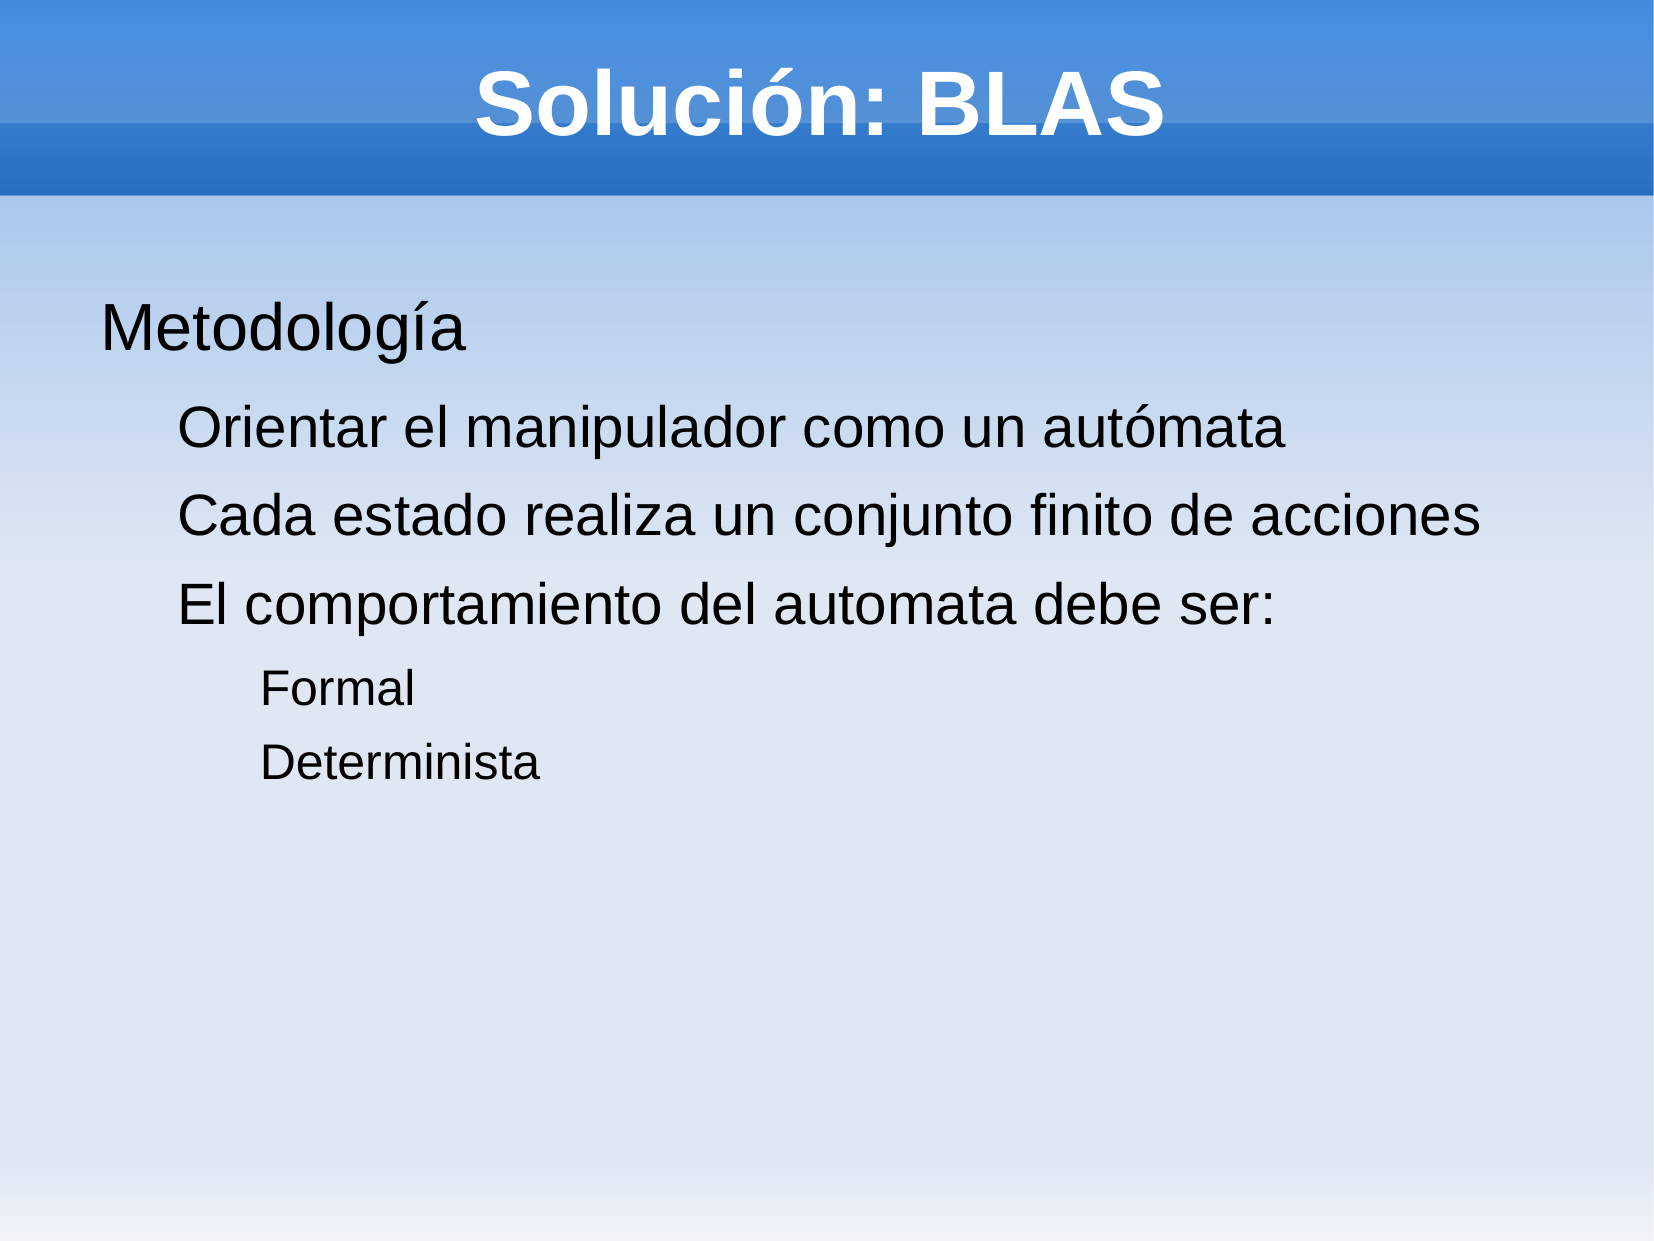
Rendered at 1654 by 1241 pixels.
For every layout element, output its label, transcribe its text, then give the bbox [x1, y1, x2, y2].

list Metodología Orientar el manipulador como un autómata Cada estado realiza un conjunto finito de acciones El comportamiento del automata debe ser: Formal Determinista [82, 290, 1571, 1094]
picture [0, 0, 1654, 1241]
title Solución: BLAS [76, 7, 1565, 200]
